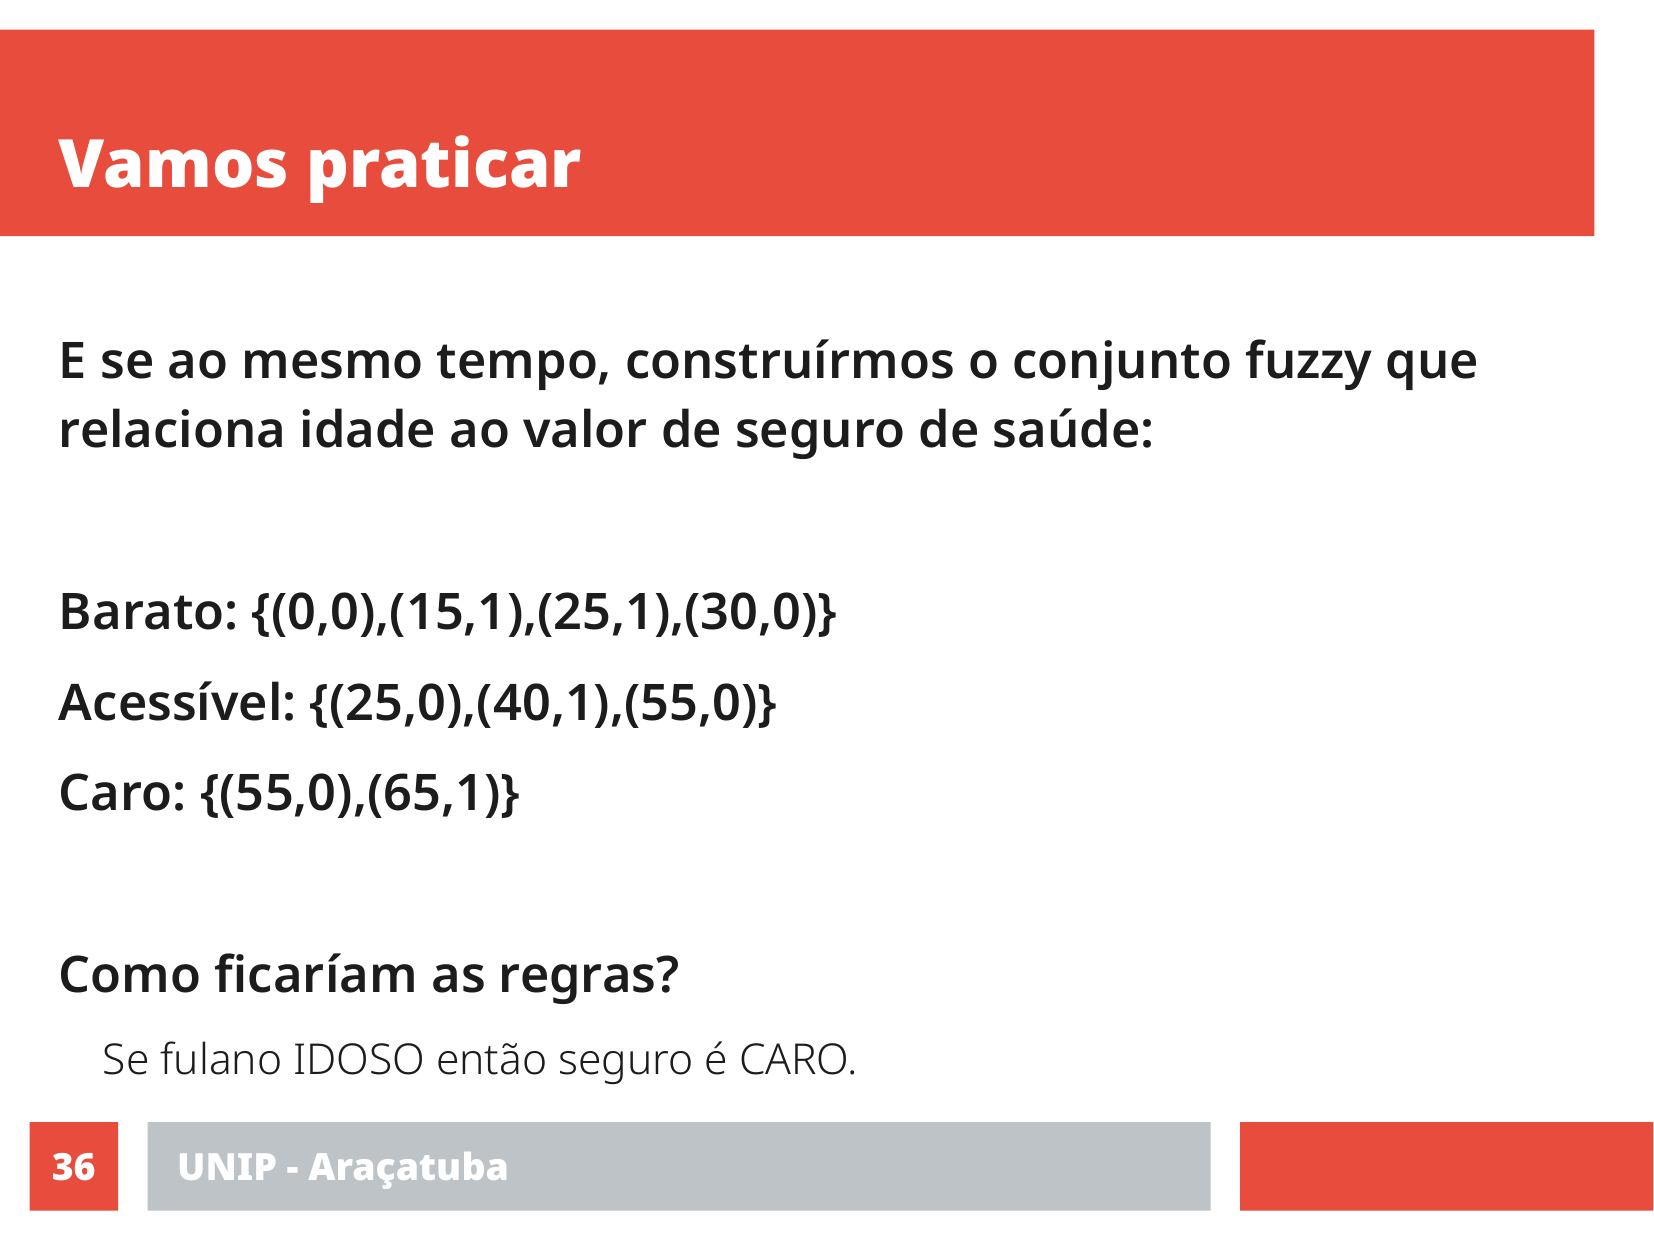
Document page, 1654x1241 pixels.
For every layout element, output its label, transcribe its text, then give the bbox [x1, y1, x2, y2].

title Vamos praticar [59, 59, 1595, 207]
list E se ao mesmo tempo, construírmos o conjunto fuzzy que relaciona idade ao valor de seguro de saúde: Barato: {(0,0),(15,1),(25,1),(30,0)} Acessível: {(25,0),(40,1),(55,0)} Caro: {(55,0),(65,1)} Como ficaríam as regras? Se fulano IDOSO então seguro é CARO. [59, 324, 1565, 1093]
